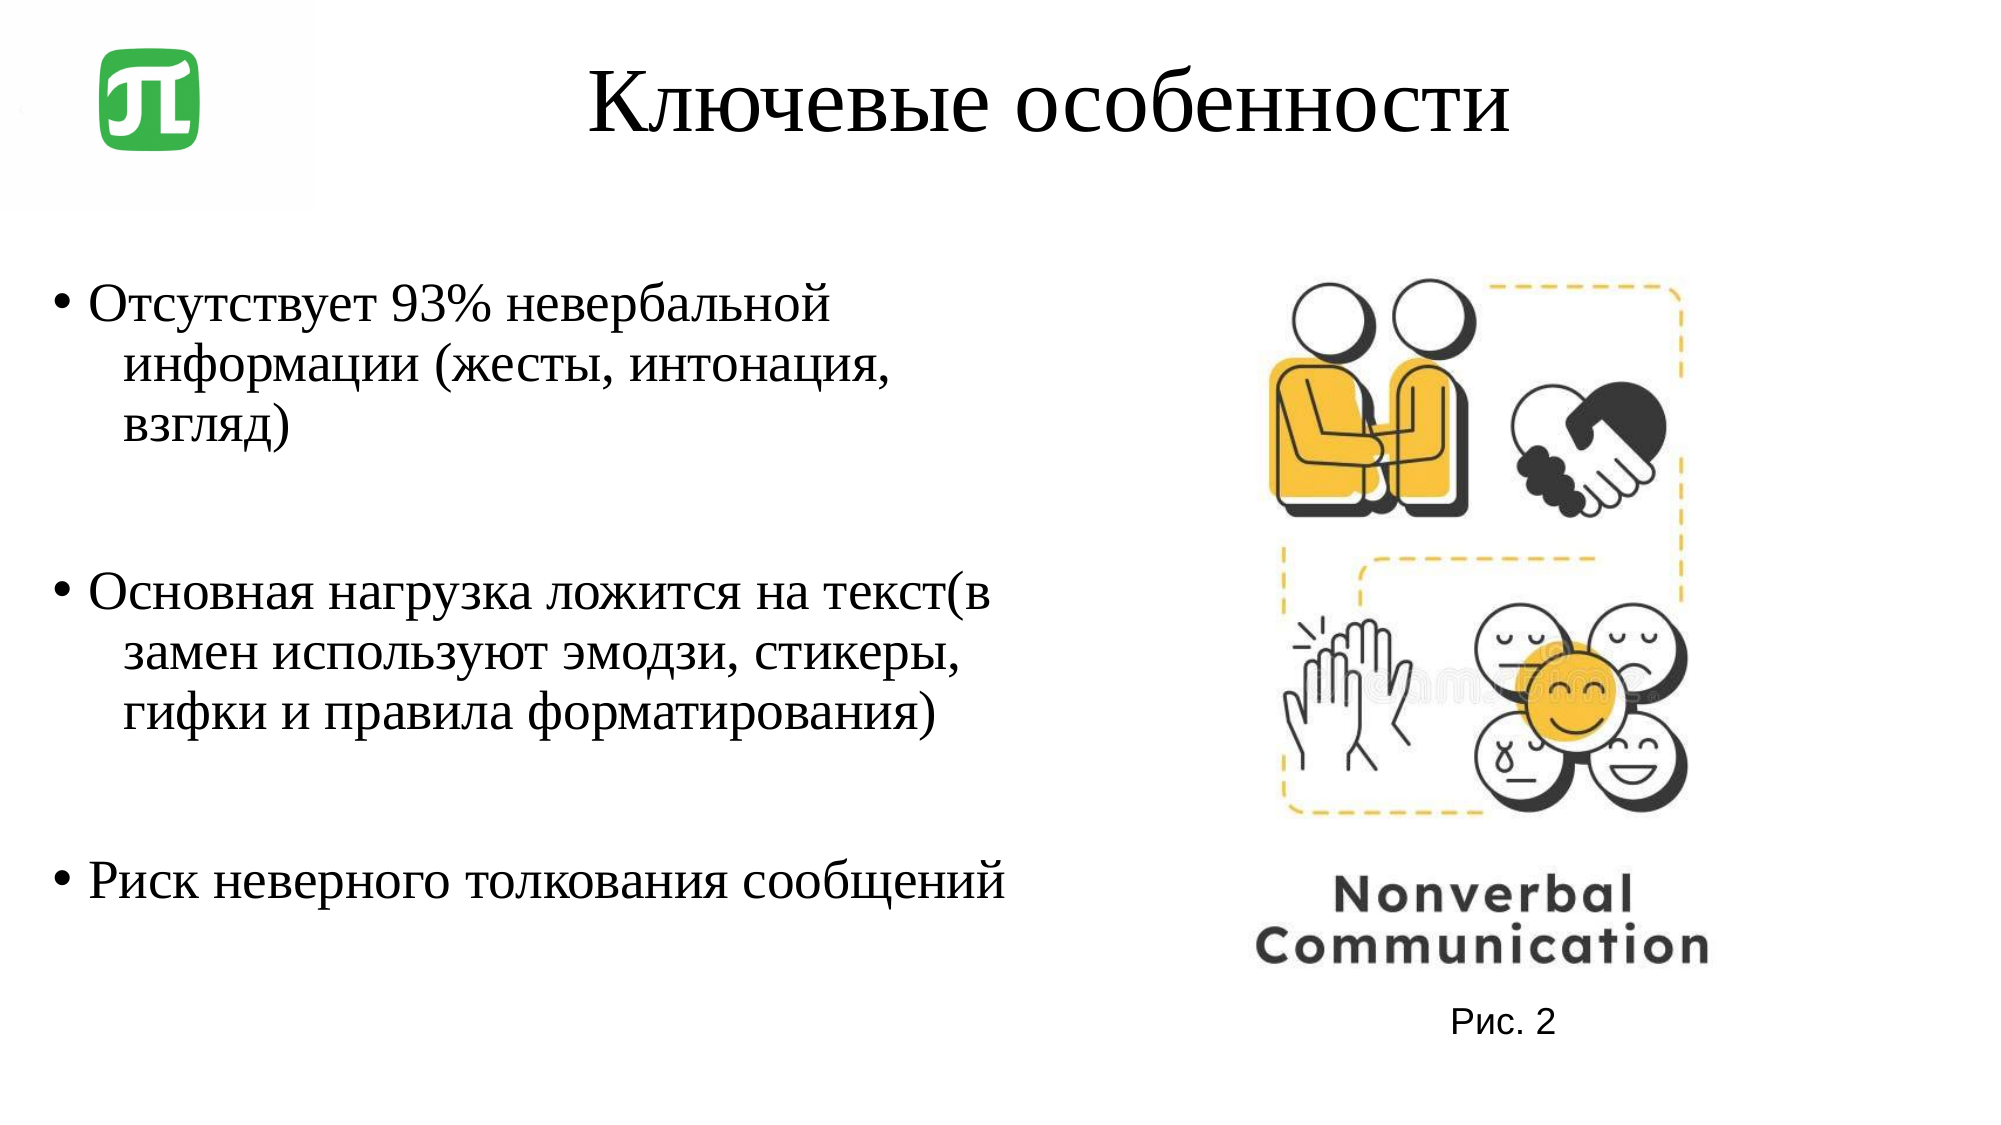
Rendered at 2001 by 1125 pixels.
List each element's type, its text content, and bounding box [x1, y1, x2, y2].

title Ключевые особенности [315, 0, 1913, 211]
picture [1014, 201, 1951, 1013]
picture [0, 0, 315, 211]
list Отсутствует 93% невербальной информации (жесты, интонация, взгляд) Основная нагрузка ложится на текст(в замен используют эмодзи, стикеры, гифки и правила форматирования) Риск неверного толкования сообщений [37, 266, 1014, 1013]
text_box Рис. 2 [1425, 993, 1572, 1051]
